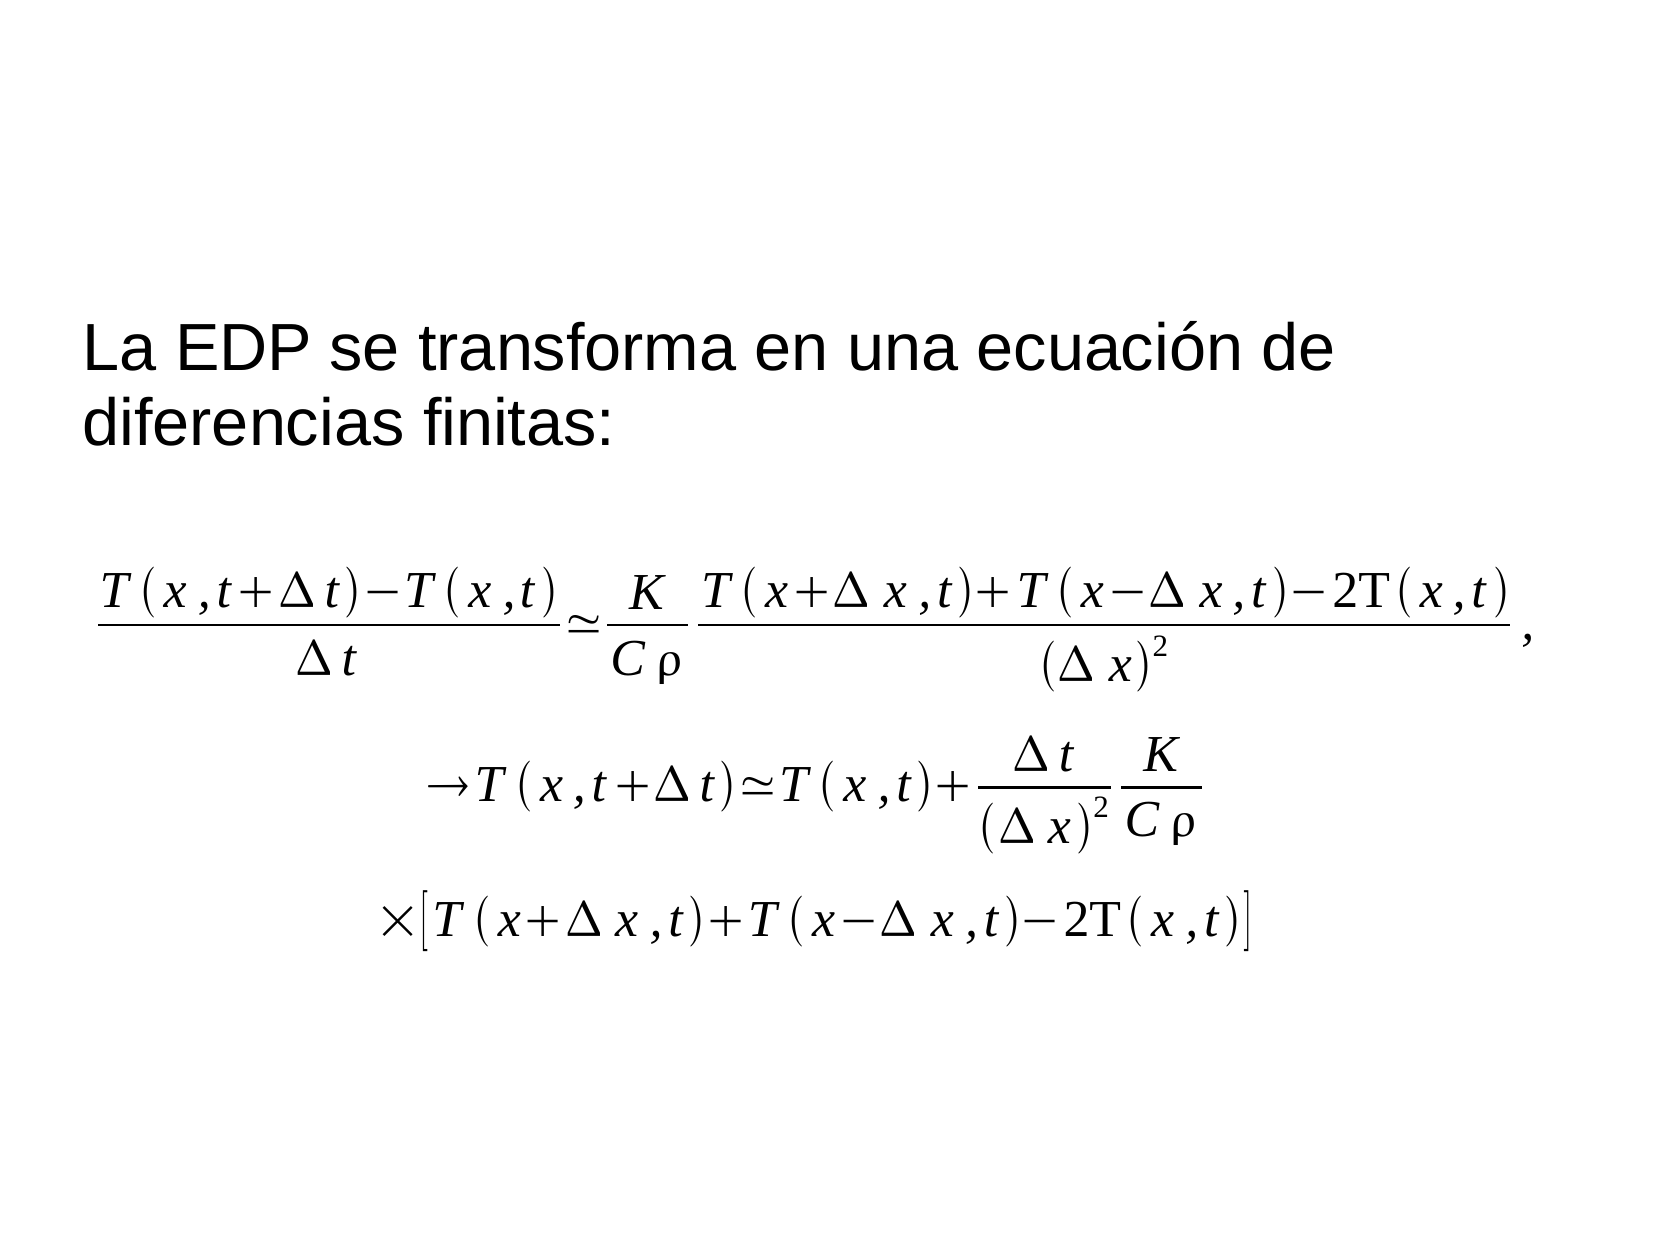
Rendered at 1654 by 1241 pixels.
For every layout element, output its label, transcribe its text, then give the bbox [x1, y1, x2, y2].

chart [88, 561, 1541, 954]
subtitle La EDP se transforma en una ecuación de diferencias finitas: [82, 297, 1571, 473]
